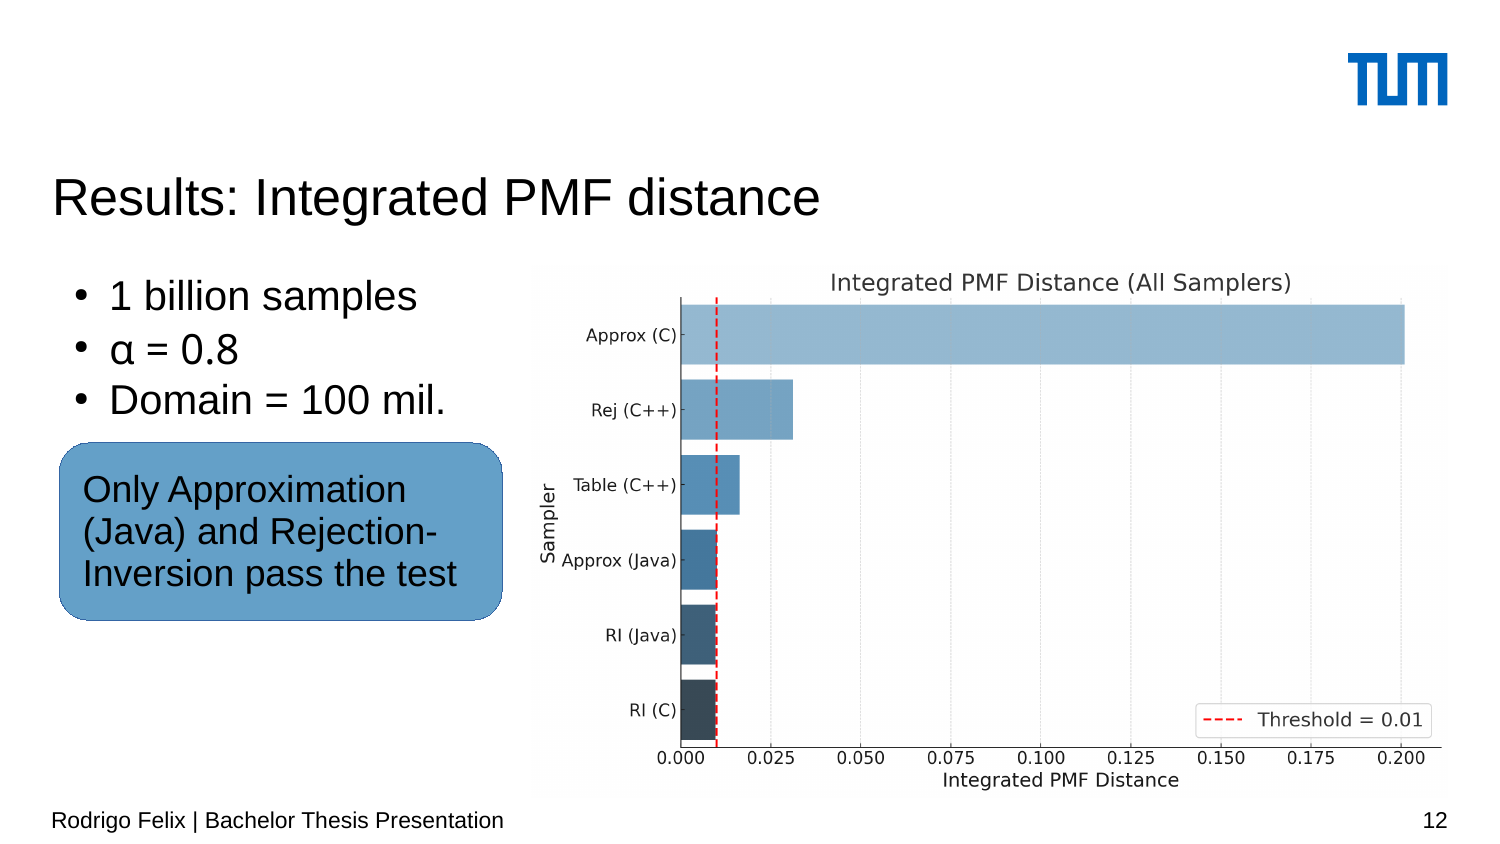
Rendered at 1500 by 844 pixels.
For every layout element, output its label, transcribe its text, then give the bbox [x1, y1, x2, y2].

text_box 1 billion samples α = 0.8 Domain = 100 mil. [59, 265, 502, 416]
picture [531, 265, 1448, 798]
title Results: Integrated PMF distance [52, 159, 1449, 227]
text_box Only Approximation (Java) and Rejection-Inversion pass the test [59, 442, 503, 621]
